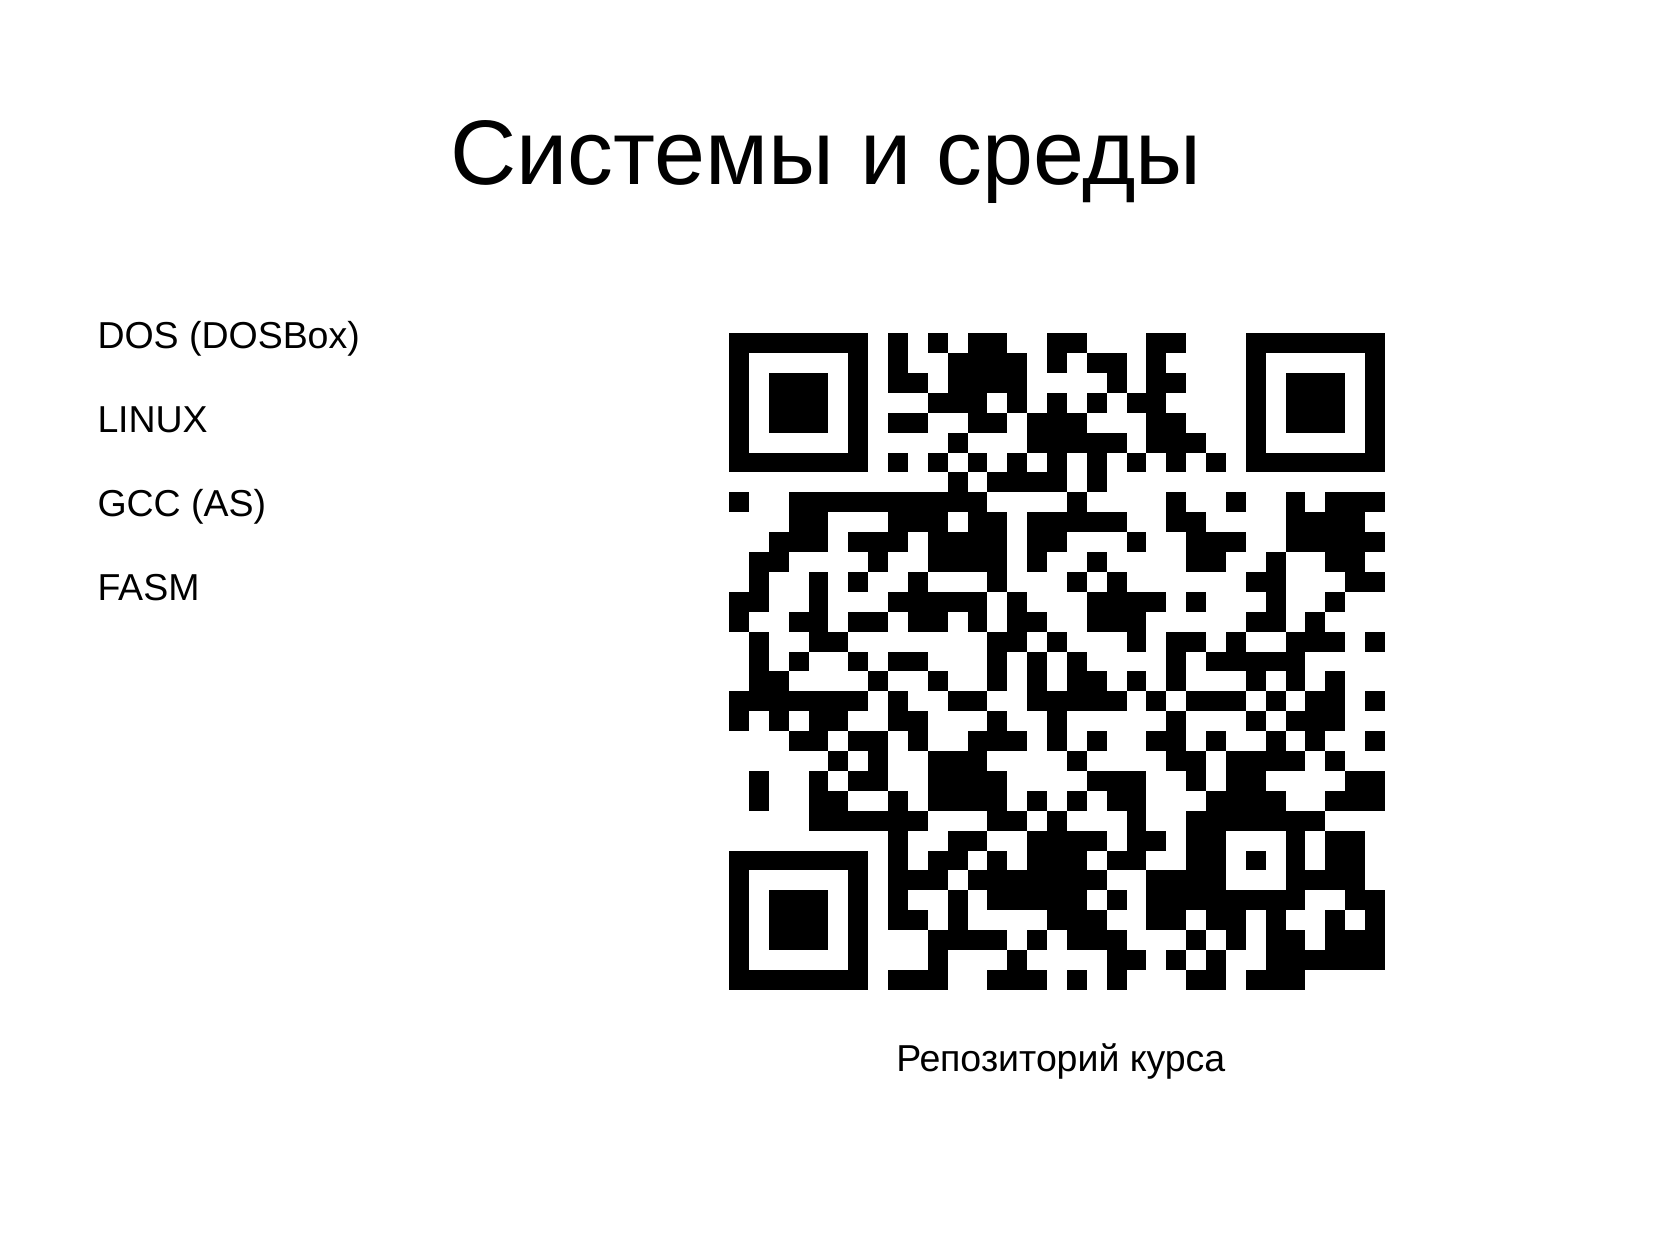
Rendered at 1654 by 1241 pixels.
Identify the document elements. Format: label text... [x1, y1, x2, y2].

picture [650, 254, 1465, 1070]
title Системы и среды [82, 49, 1571, 257]
text_box Репозиторий курса [881, 1030, 1241, 1087]
text_box DOS (DOSBox) LINUX GCC (AS) FASM [82, 307, 375, 613]
